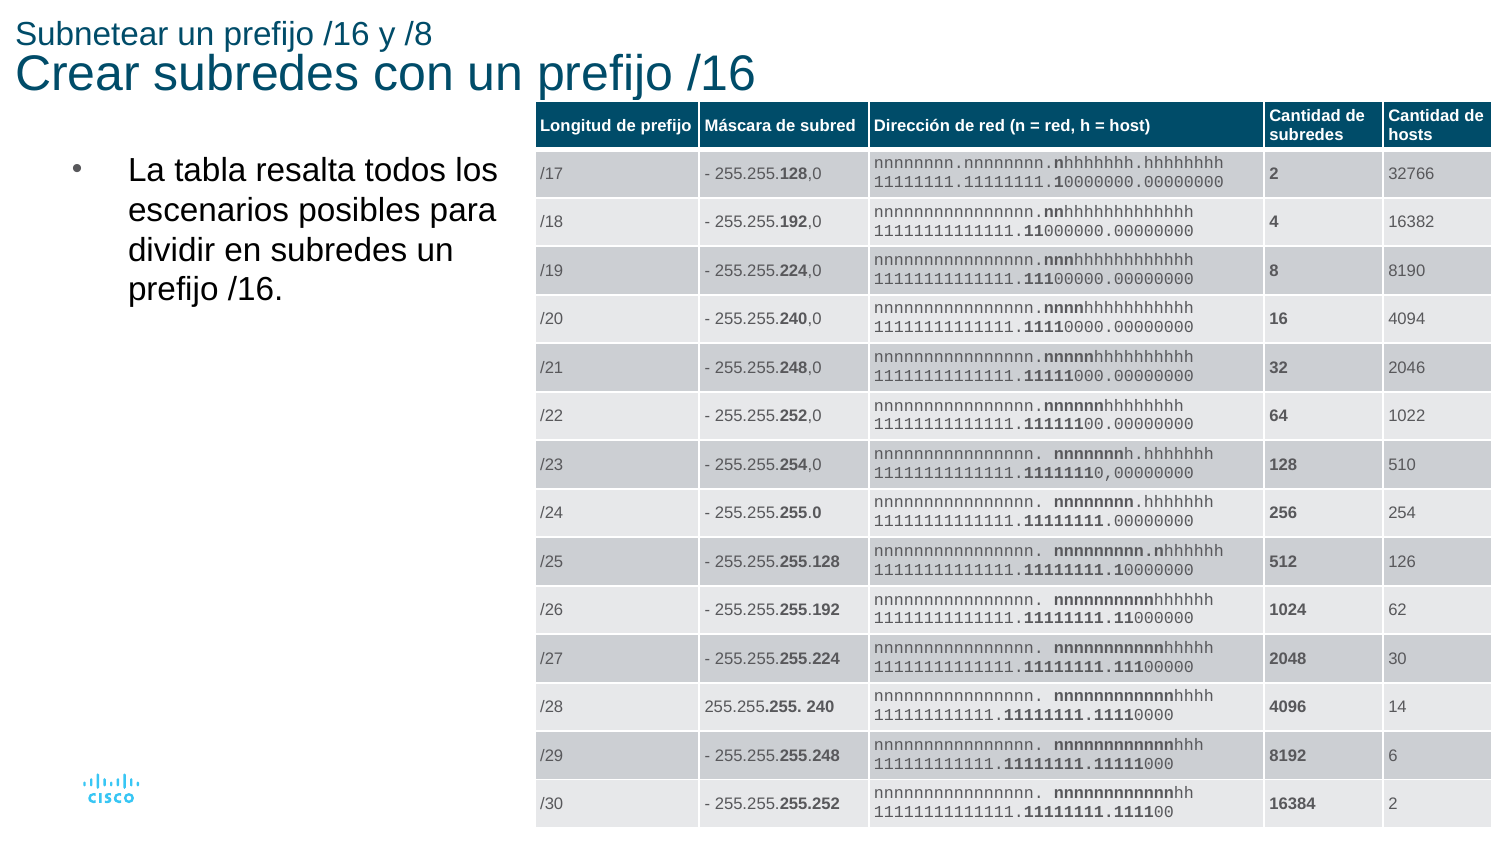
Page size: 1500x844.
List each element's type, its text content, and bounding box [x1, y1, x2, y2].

table_cell 16384 [1265, 780, 1382, 827]
table_cell 14 [1384, 684, 1491, 730]
table_cell 16 [1265, 296, 1382, 342]
title Subnetear un prefijo /16 y /8 Crear subredes con un prefijo /16 [0, 0, 1369, 121]
table_cell 2 [1384, 780, 1491, 827]
table_cell /25 [536, 538, 698, 585]
table_cell /28 [536, 684, 698, 730]
list La tabla resalta todos los escenarios posibles para dividir en subredes un prefijo /16. [56, 140, 529, 645]
table_cell - 255.255.240,0 [700, 296, 868, 342]
table_cell /23 [536, 441, 698, 488]
table_cell nnnnnnnnnnnnnnnn.nnnhhhhhhhhhhhh 11111111111111.11100000.00000000 [870, 247, 1263, 294]
table_cell 30 [1384, 635, 1491, 682]
table_cell 4094 [1384, 296, 1491, 342]
table_header Cantidad de subredes [1265, 102, 1382, 147]
table_cell /26 [536, 587, 698, 633]
table_cell 255.255.255. 240 [700, 684, 868, 730]
table_cell - 255.255.248,0 [700, 344, 868, 391]
table_cell /17 [536, 152, 698, 197]
table_cell - 255.255.255.128 [700, 538, 868, 585]
table_cell /18 [536, 199, 698, 245]
table_cell 32766 [1384, 152, 1491, 197]
table_cell 8192 [1265, 732, 1382, 779]
table_cell 64 [1265, 393, 1382, 439]
table_cell nnnnnnnnnnnnnnnn.nnnnnhhhhhhhhhh 11111111111111.11111000.00000000 [870, 344, 1263, 391]
table_cell /27 [536, 635, 698, 682]
table_cell nnnnnnnnnnnnnnnn. nnnnnnnnnnnhhhhh 11111111111111.11111111.11100000 [870, 635, 1263, 682]
table_cell 128 [1265, 441, 1382, 488]
table_cell 32 [1265, 344, 1382, 391]
table_cell 512 [1265, 538, 1382, 585]
table_cell - 255.255.192,0 [700, 199, 868, 245]
table_cell - 255.255.255.252 [700, 780, 868, 827]
table_cell nnnnnnnnnnnnnnnn. nnnnnnnnnnhhhhhh 11111111111111.11111111.11000000 [870, 587, 1263, 633]
table_cell 126 [1384, 538, 1491, 585]
table_cell /22 [536, 393, 698, 439]
table_cell nnnnnnnnnnnnnnnn. nnnnnnnnnnnnhh 11111111111111.11111111.111100 [870, 780, 1263, 827]
table_cell 4 [1265, 199, 1382, 245]
table_cell - 255.255.224,0 [700, 247, 868, 294]
table_cell /30 [536, 780, 698, 827]
table_cell 2048 [1265, 635, 1382, 682]
table_cell /20 [536, 296, 698, 342]
table_header Dirección de red (n = red, h = host) [870, 102, 1263, 147]
table_cell 256 [1265, 490, 1382, 536]
table_cell 2 [1265, 152, 1382, 197]
table_cell 254 [1384, 490, 1491, 536]
table_cell nnnnnnnnnnnnnnnn.nnnnhhhhhhhhhhh 11111111111111.11110000.00000000 [870, 296, 1263, 342]
table_cell /19 [536, 247, 698, 294]
table_cell nnnnnnnnnnnnnnnn. nnnnnnnh.hhhhhhh 11111111111111.11111110,00000000 [870, 441, 1263, 488]
table_cell nnnnnnnnnnnnnnnn. nnnnnnnnnnnnhhh 111111111111.11111111.11111000 [870, 732, 1263, 779]
table_cell nnnnnnnnnnnnnnnn.nnnnnnhhhhhhhh 11111111111111.11111100.00000000 [870, 393, 1263, 439]
table_cell 62 [1384, 587, 1491, 633]
table_cell - 255.255.252,0 [700, 393, 868, 439]
table_cell - 255.255.255.248 [700, 732, 868, 779]
table_cell 8 [1265, 247, 1382, 294]
table_cell 1022 [1384, 393, 1491, 439]
table_cell nnnnnnnnnnnnnnnn. nnnnnnnn.hhhhhhh 11111111111111.11111111.00000000 [870, 490, 1263, 536]
table_cell 8190 [1384, 247, 1491, 294]
table_cell - 255.255.254,0 [700, 441, 868, 488]
table_cell - 255.255.128,0 [700, 152, 868, 197]
table_cell 510 [1384, 441, 1491, 488]
table_cell 16382 [1384, 199, 1491, 245]
table_header Máscara de subred [700, 102, 868, 147]
table_cell nnnnnnnn.nnnnnnnn.nhhhhhhh.hhhhhhhh 11111111.11111111.10000000.00000000 [870, 152, 1263, 197]
table_cell - 255.255.255.192 [700, 587, 868, 633]
table_cell 6 [1384, 732, 1491, 779]
table_cell nnnnnnnnnnnnnnnn.nnhhhhhhhhhhhhh 11111111111111.11000000.00000000 [870, 199, 1263, 245]
table_cell - 255.255.255.224 [700, 635, 868, 682]
table_cell /21 [536, 344, 698, 391]
table_header Cantidad de hosts [1384, 102, 1491, 147]
table_cell nnnnnnnnnnnnnnnn. nnnnnnnnnnnnhhhh 111111111111.11111111.11110000 [870, 684, 1263, 730]
table_header Longitud de prefijo [536, 102, 698, 147]
table_cell 4096 [1265, 684, 1382, 730]
table_cell 1024 [1265, 587, 1382, 633]
table_cell - 255.255.255.0 [700, 490, 868, 536]
table_cell nnnnnnnnnnnnnnnn. nnnnnnnnn.nhhhhhh 11111111111111.11111111.10000000 [870, 538, 1263, 585]
table_cell 2046 [1384, 344, 1491, 391]
table_cell /29 [536, 732, 698, 779]
table_cell /24 [536, 490, 698, 536]
